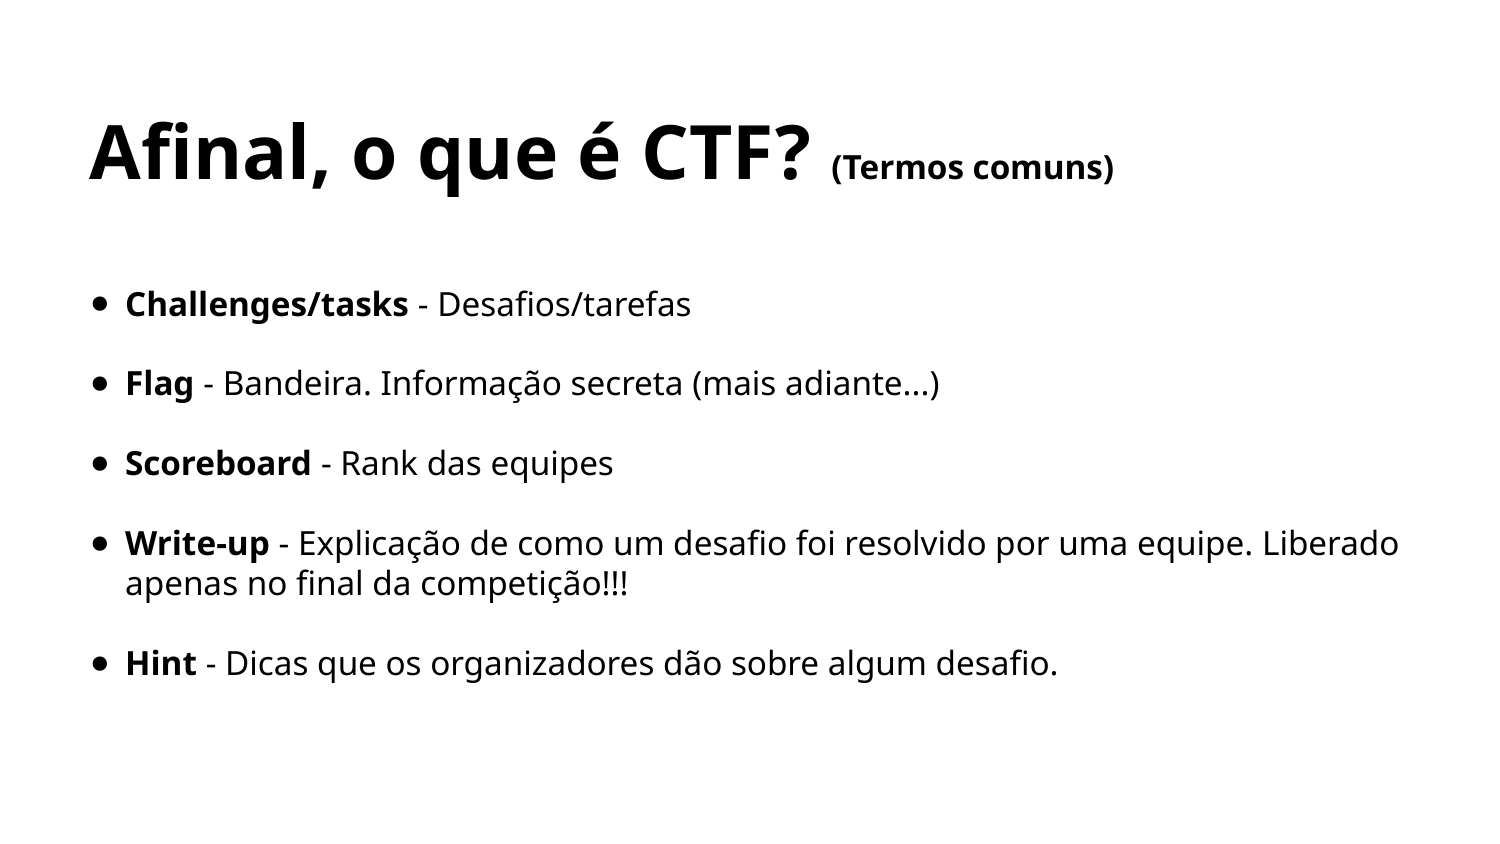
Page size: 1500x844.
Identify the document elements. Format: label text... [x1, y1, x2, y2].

text_box Afinal, o que é CTF? (Termos comuns) [75, 69, 1425, 210]
text_box Challenges/tasks - Desafios/tarefas Flag - Bandeira. Informação secreta (mais adiante...) Scoreboard - Rank das equipes Write-up - Explicação de como um desafio foi resolvido por uma equipe. Liberado apenas no final da competição!!! Hint - Dicas que os organizadores dão sobre algum desafio. [75, 267, 1425, 844]
